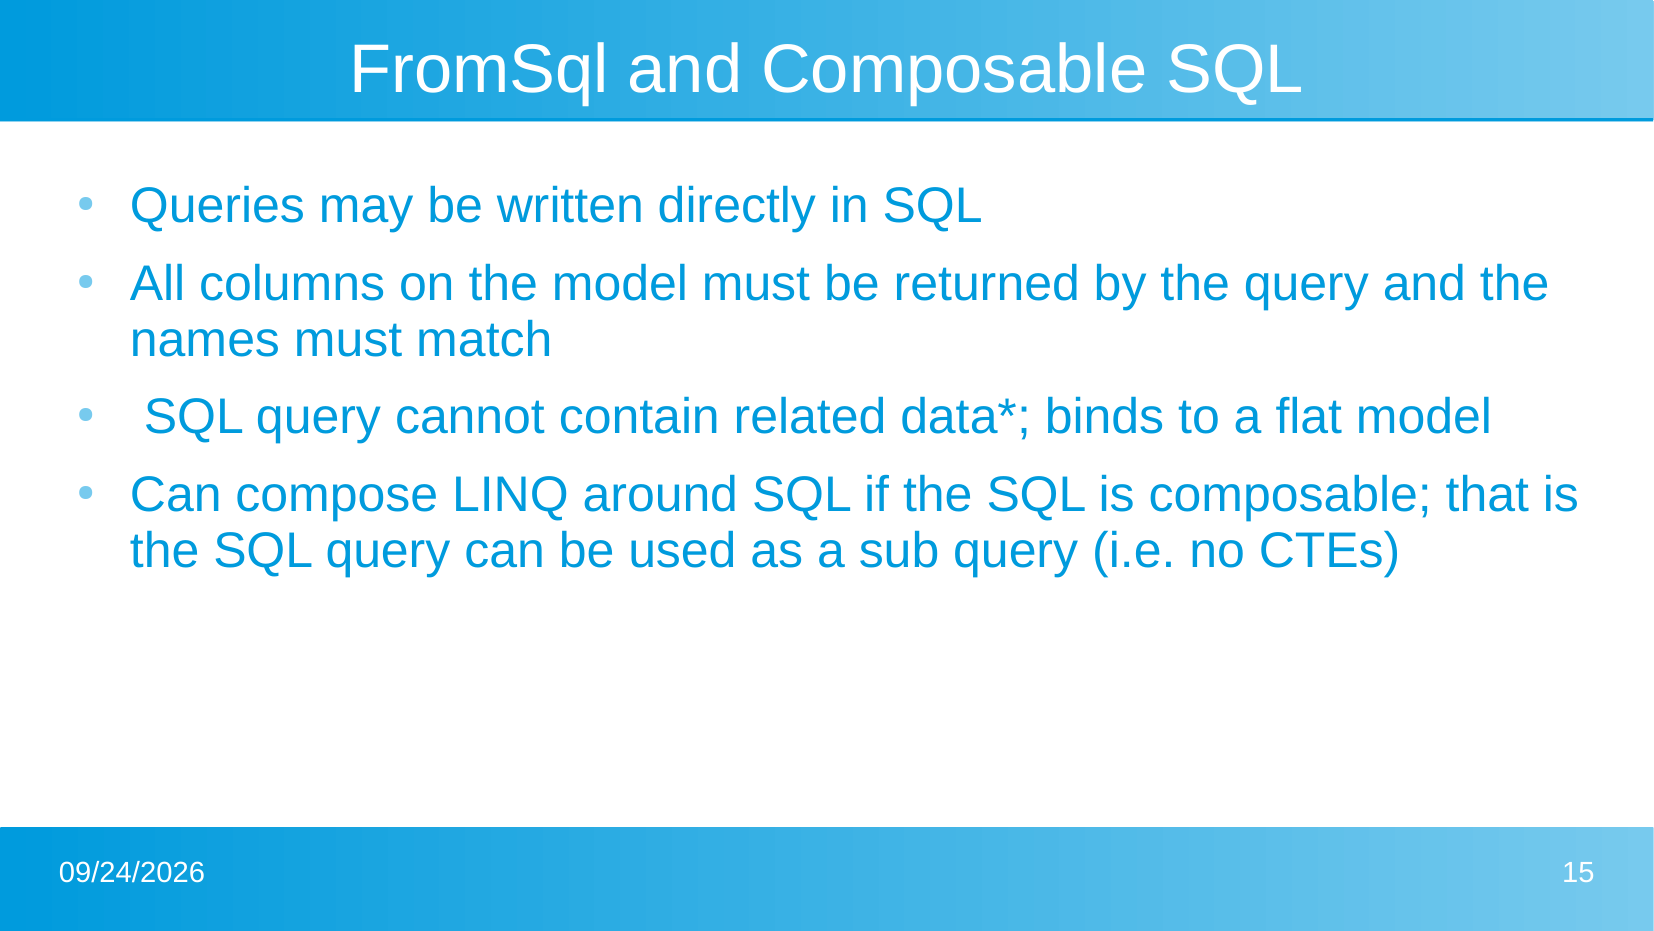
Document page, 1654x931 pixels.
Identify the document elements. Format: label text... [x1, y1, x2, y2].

list Queries may be written directly in SQL All columns on the model must be returned by the query and the names must match SQL query cannot contain related data*; binds to a flat model Can compose LINQ around SQL if the SQL is composable; that is the SQL query can be used as a sub query (i.e. no CTEs) [59, 177, 1595, 768]
title FromSql and Composable SQL [59, 29, 1595, 108]
